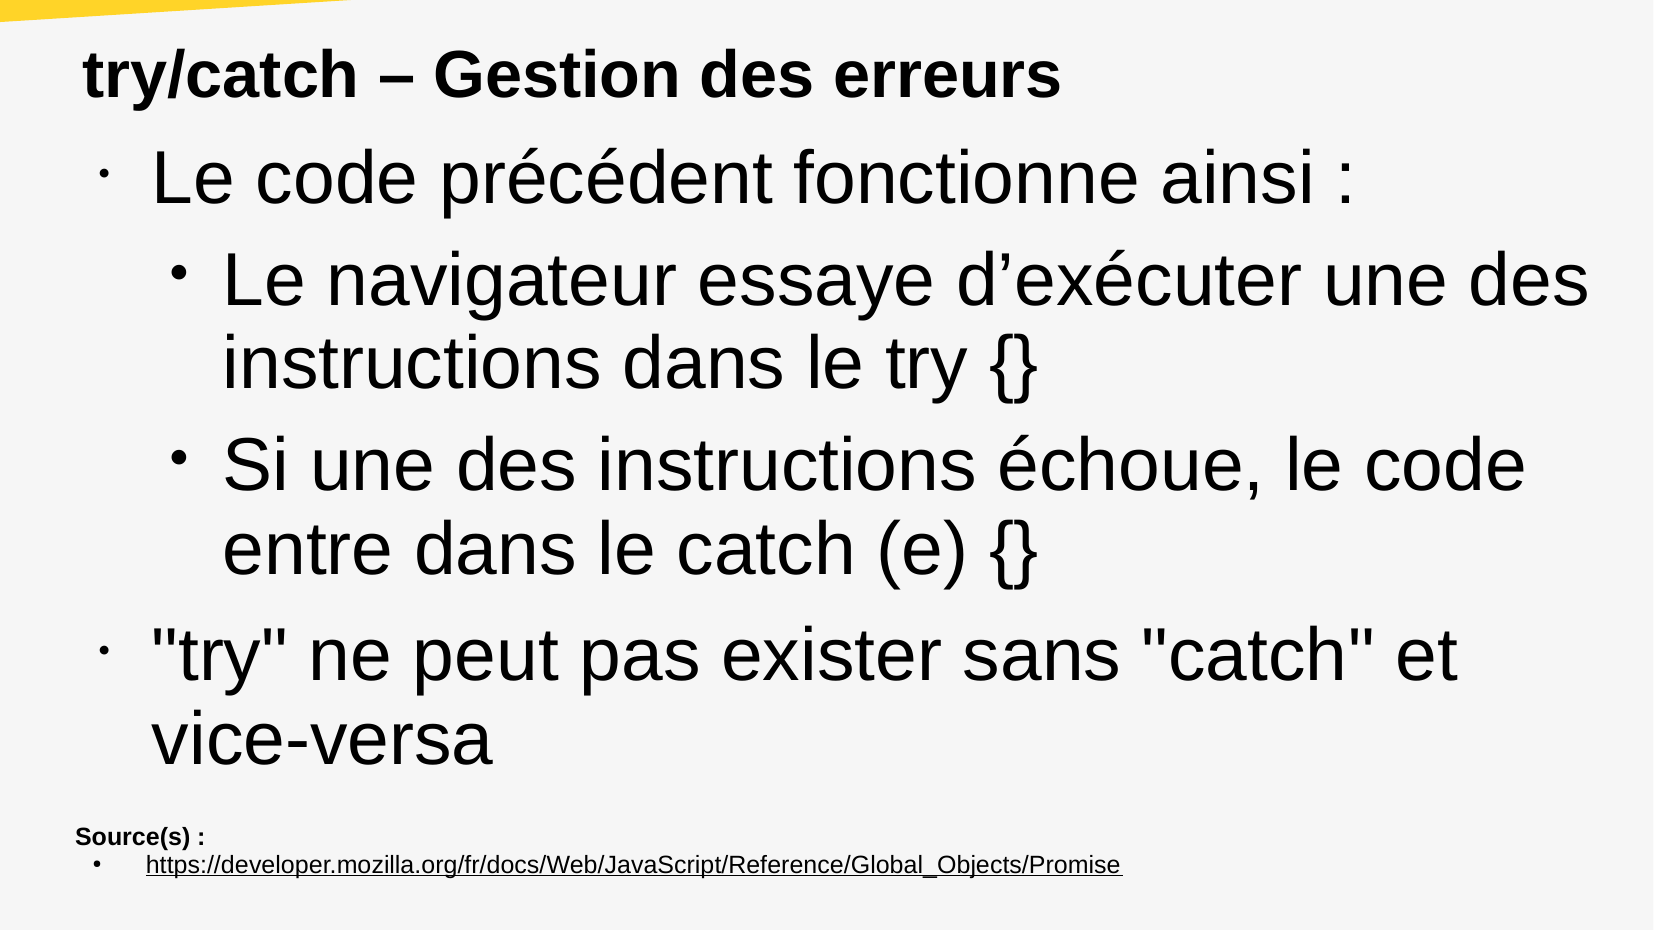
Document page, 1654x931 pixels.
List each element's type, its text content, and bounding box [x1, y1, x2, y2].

title try/catch – Gestion des erreurs [82, 37, 1571, 114]
list Le code précédent fonctionne ainsi : Le navigateur essaye d’exécuter une des instructions dans le try {} Si une des instructions échoue, le code entre dans le catch (e) {} "try" ne peut pas exister sans "catch" et vice-versa [80, 135, 1620, 798]
text_box Source(s) : https://developer.mozilla.org/fr/docs/Web/JavaScript/Reference/Global_Objects/Promise [60, 814, 1546, 929]
text_box [0, 0, 351, 23]
